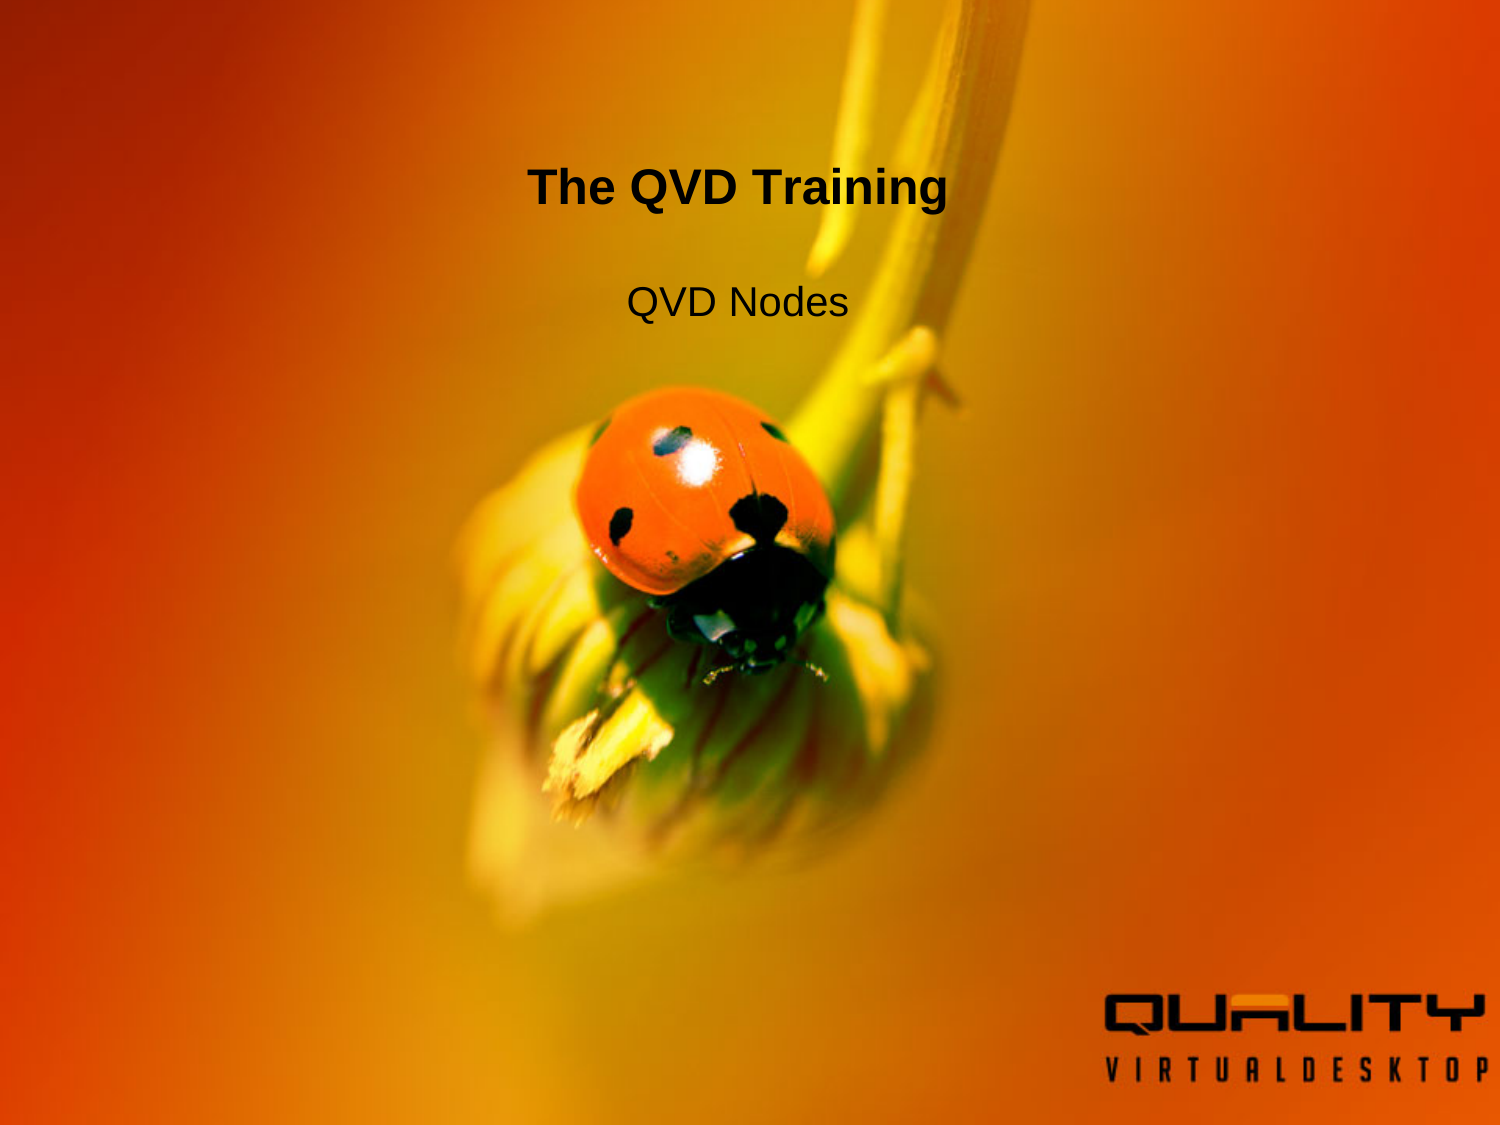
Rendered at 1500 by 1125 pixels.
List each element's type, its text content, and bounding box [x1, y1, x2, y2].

picture [0, 0, 1500, 1125]
text_box The QVD Training QVD Nodes [289, 101, 1187, 333]
